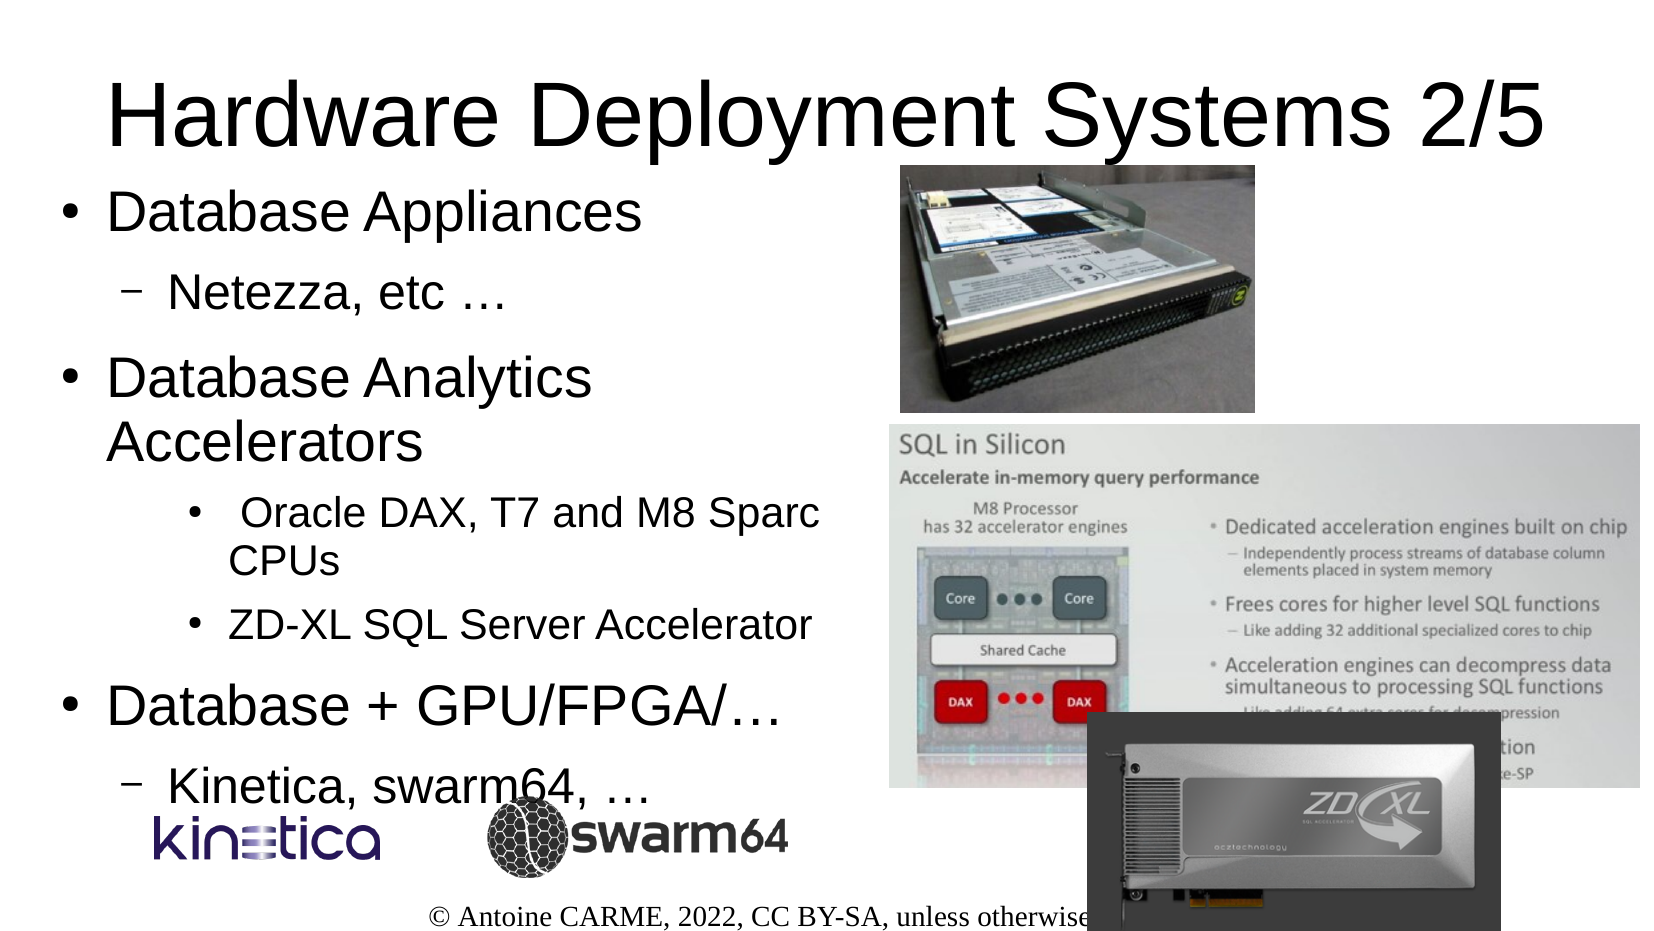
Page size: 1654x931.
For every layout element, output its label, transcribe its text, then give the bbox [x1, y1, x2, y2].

picture [154, 816, 380, 860]
list Database Appliances Netezza, etc … Database Analytics Accelerators Oracle DAX, T7 and M8 Sparc CPUs ZD-XL SQL Server Accelerator Database + GPU/FPGA/… Kinetica, swarm64, … [45, 180, 901, 826]
picture [889, 424, 1640, 931]
picture [900, 165, 1255, 413]
picture [487, 796, 788, 878]
title Hardware Deployment Systems 2/5 [82, 37, 1571, 193]
